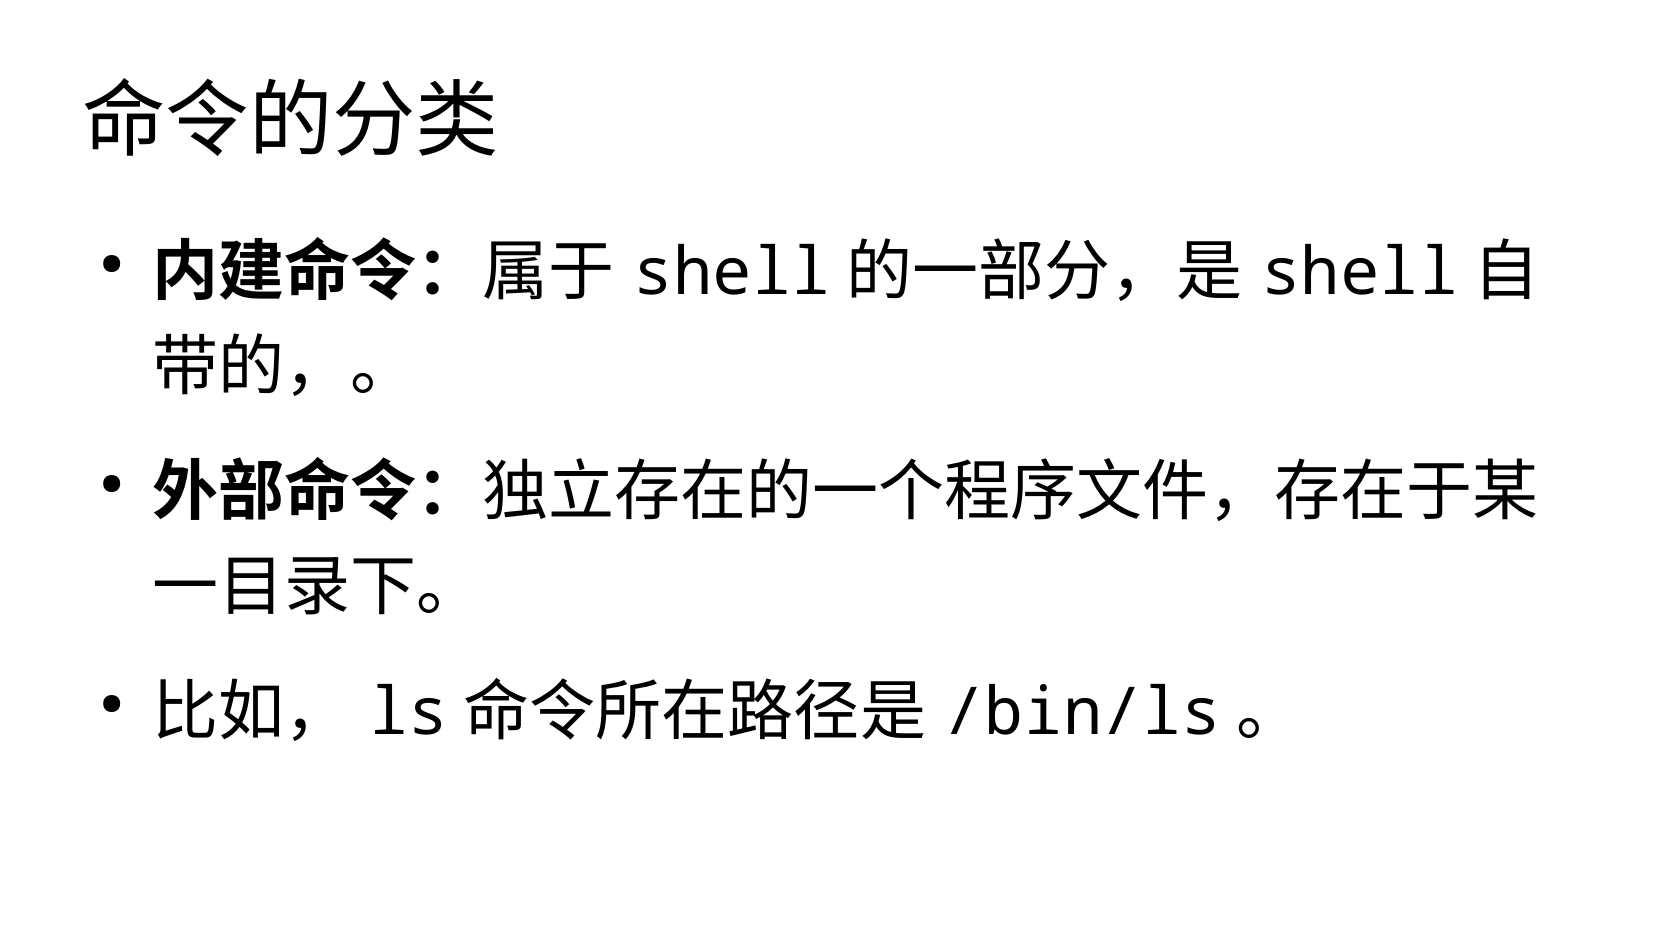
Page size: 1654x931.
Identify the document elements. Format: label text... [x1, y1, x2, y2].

title 命令的分类 [82, 37, 1571, 189]
list 内建命令：属于shell的一部分，是shell自带的，。 外部命令：独立存在的一个程序文件，存在于某一目录下。 比如，ls命令所在路径是/bin/ls。 [82, 217, 1571, 758]
